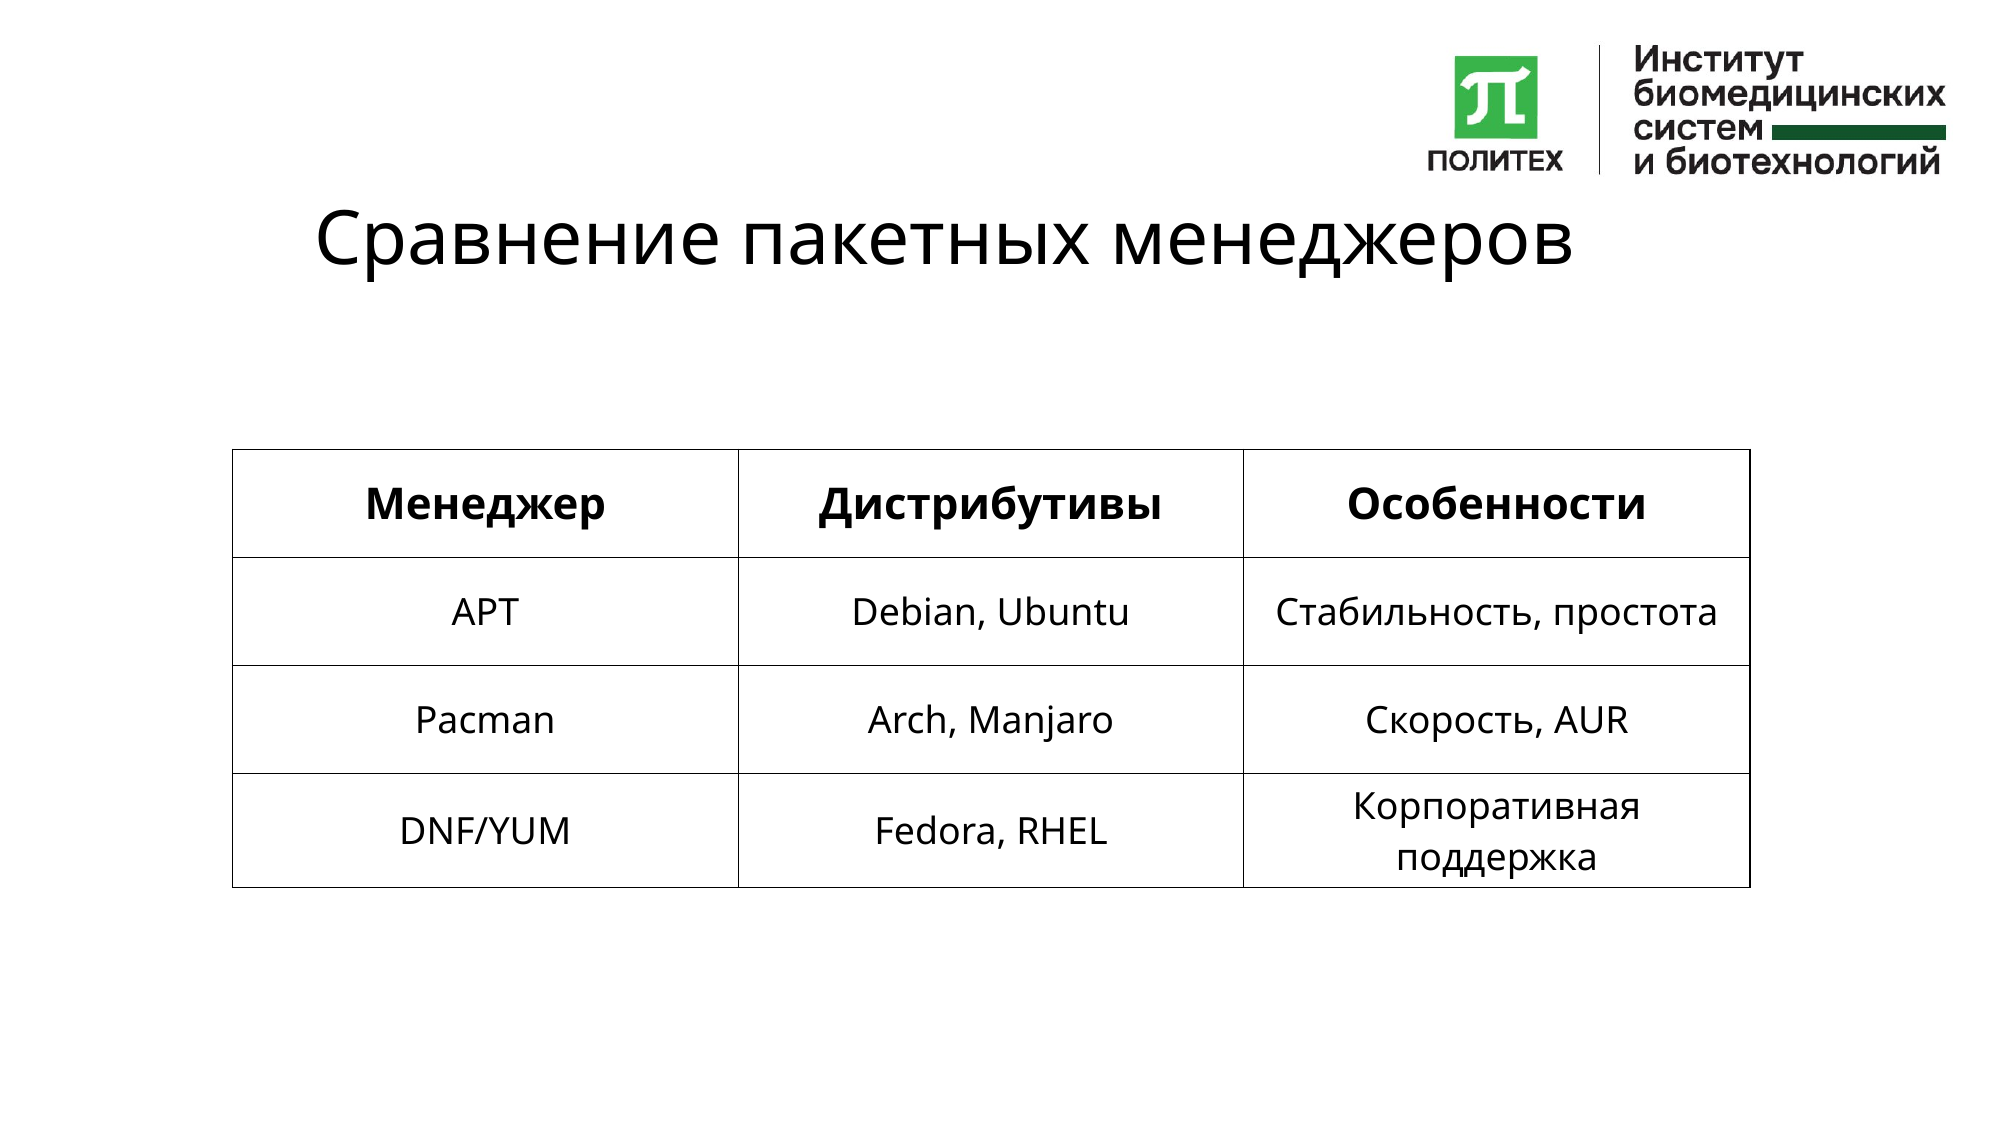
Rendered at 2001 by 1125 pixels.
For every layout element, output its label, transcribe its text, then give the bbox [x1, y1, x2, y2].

table_header Менеджер [233, 450, 738, 557]
picture [1387, 23, 1976, 207]
table_cell Корпоративная поддержка [1244, 774, 1749, 887]
table_cell Стабильность, простота [1244, 558, 1749, 665]
table_cell Pacman [233, 666, 738, 773]
table_cell APT [233, 558, 738, 665]
table_cell DNF/YUM [233, 774, 738, 887]
table_header Особенности [1244, 450, 1749, 557]
table_cell Скорость, AUR [1244, 666, 1749, 773]
table_cell Debian, Ubuntu [739, 558, 1243, 665]
table_cell Fedora, RHEL [739, 774, 1243, 887]
table_header Дистрибутивы [739, 450, 1243, 557]
table_cell Arch, Manjaro [739, 666, 1243, 773]
text_box Сравнение пакетных менеджеров [236, 177, 1654, 325]
